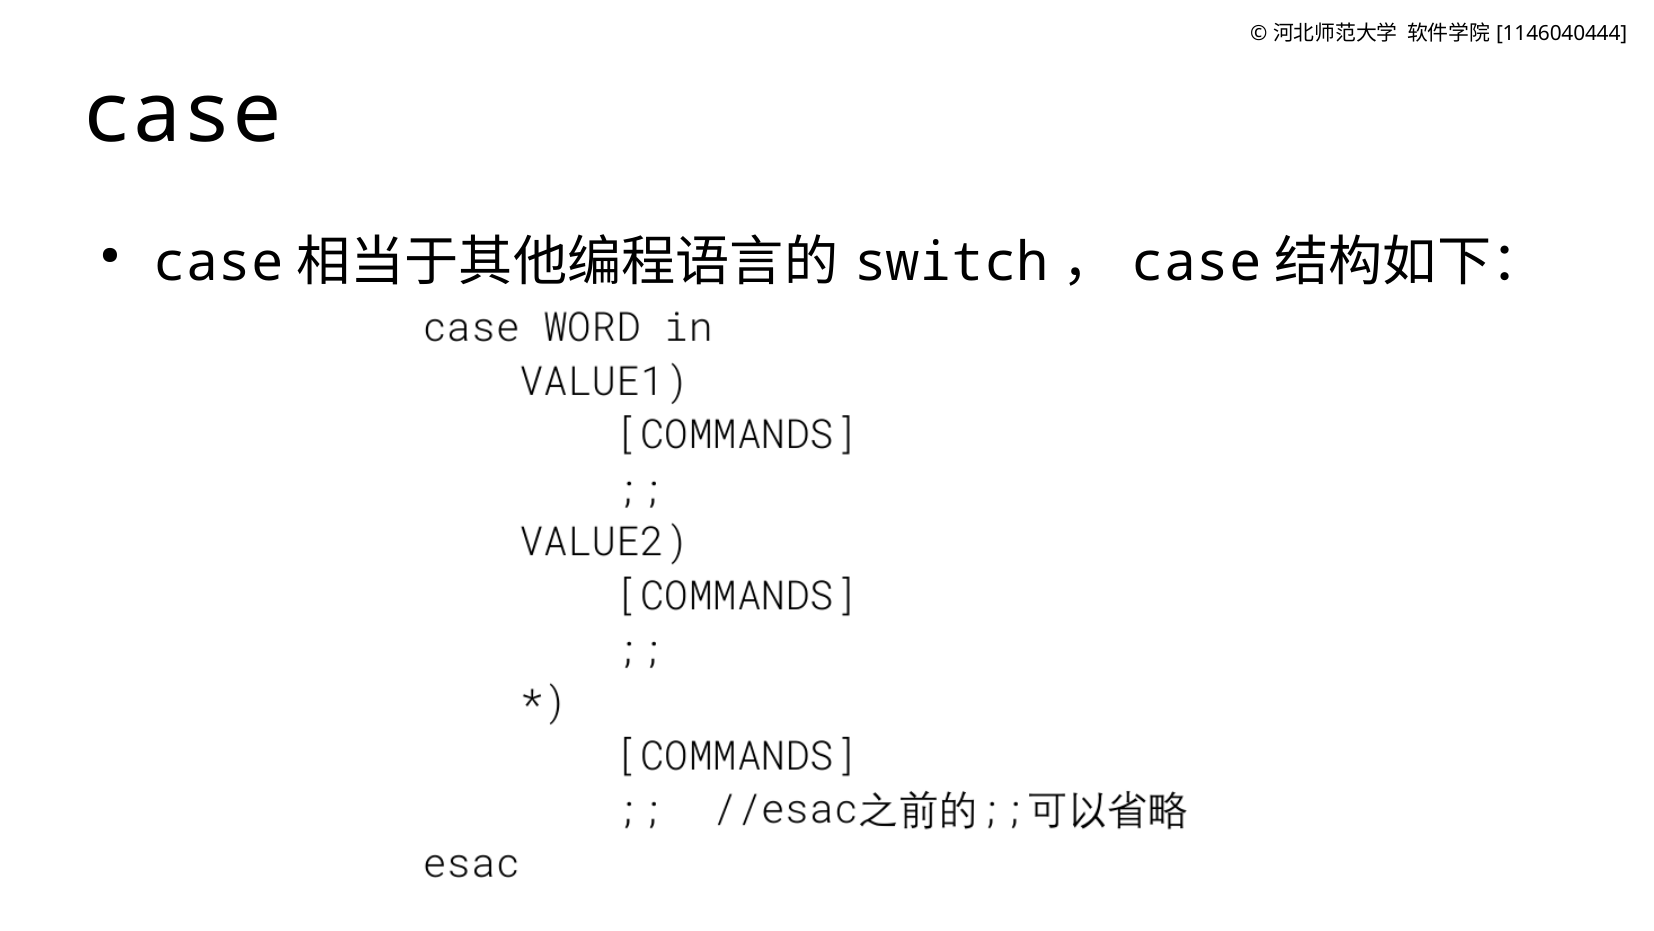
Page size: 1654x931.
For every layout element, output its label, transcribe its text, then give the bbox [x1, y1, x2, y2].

picture [417, 307, 1258, 896]
list case相当于其他编程语言的switch，case结构如下： [82, 217, 1571, 758]
title case [82, 37, 1571, 189]
